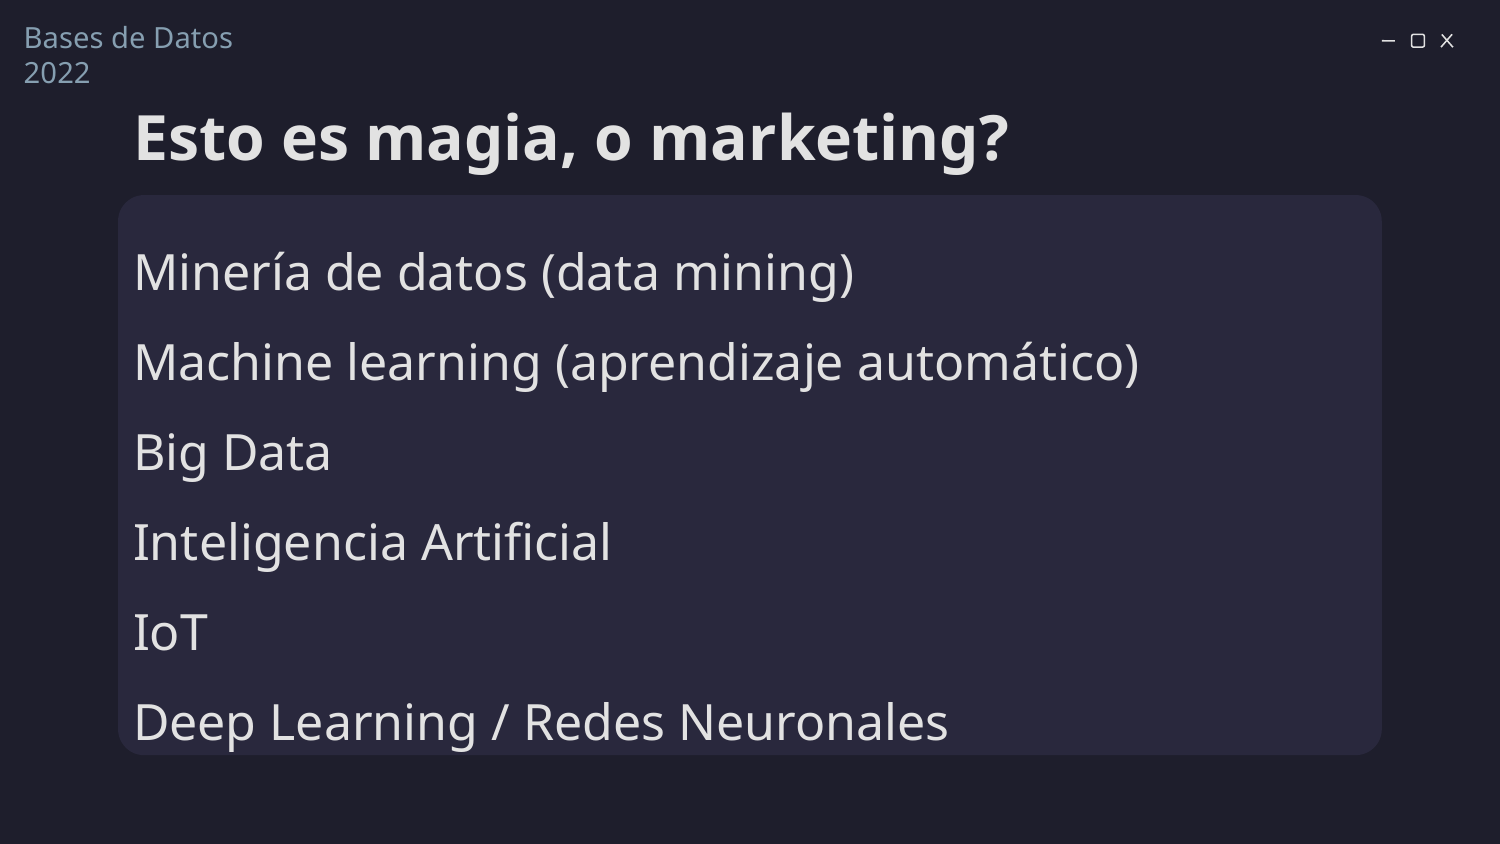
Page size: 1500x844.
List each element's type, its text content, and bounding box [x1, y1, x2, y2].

list Minería de datos (data mining) Machine learning (aprendizaje automático) Big Data Inteligencia Artificial IoT Deep Learning / Redes Neuronales [118, 195, 1382, 750]
title Esto es magia, o marketing? [118, 88, 1382, 183]
